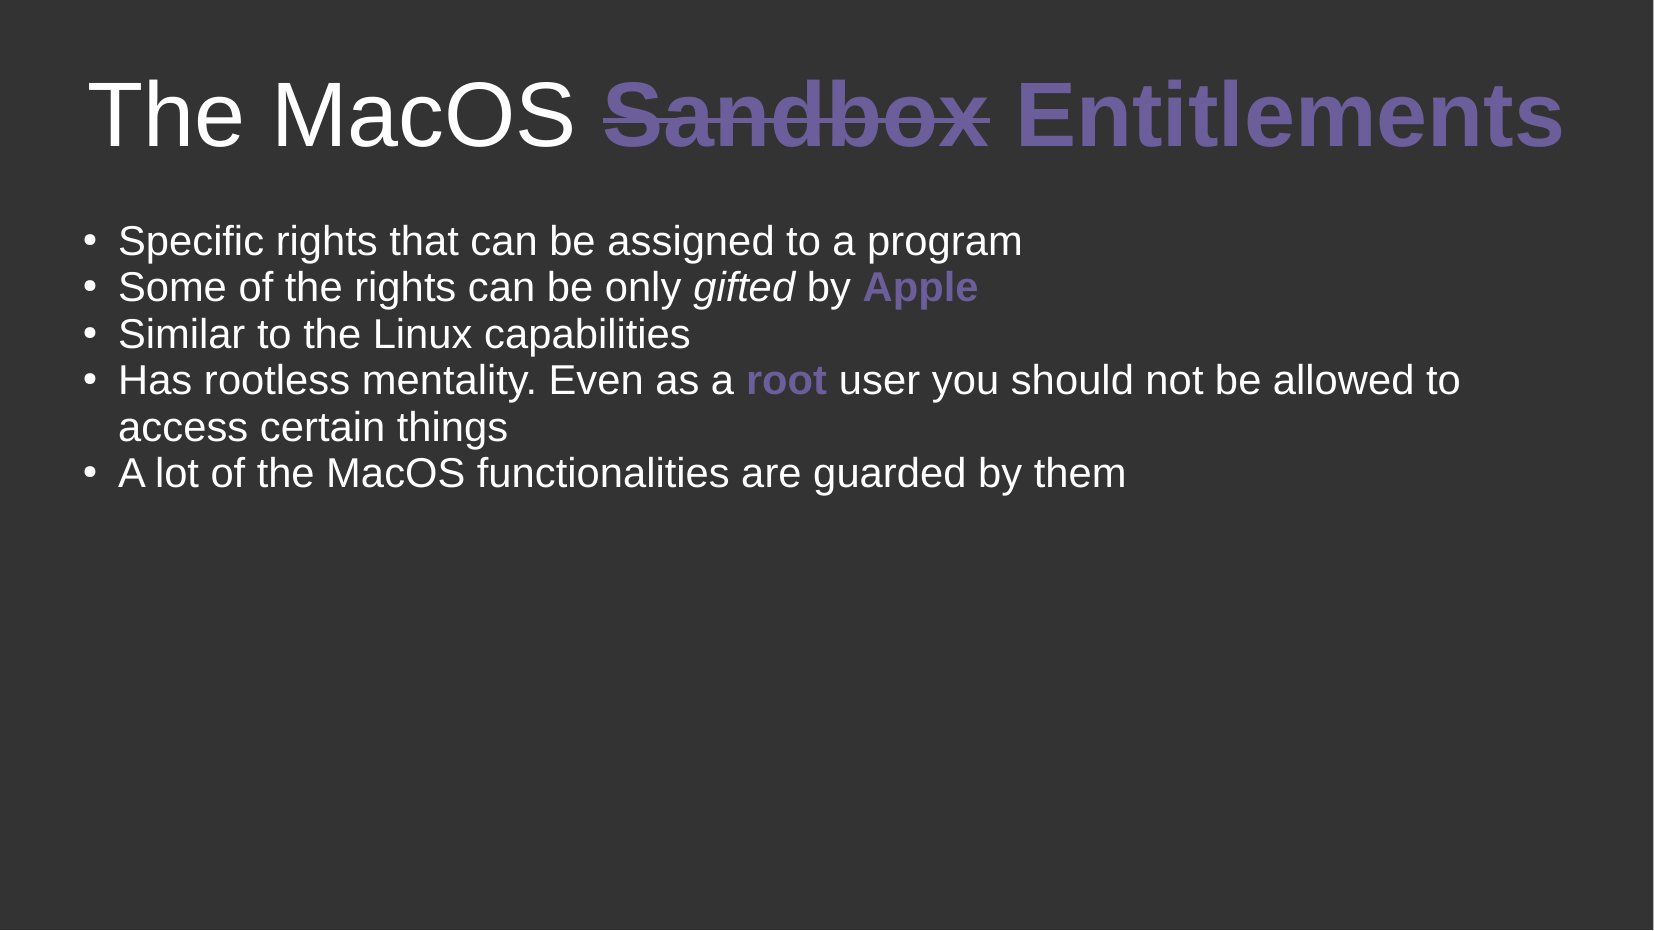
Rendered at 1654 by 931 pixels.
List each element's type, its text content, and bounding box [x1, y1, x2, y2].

subtitle Specific rights that can be assigned to a program Some of the rights can be only gifted by Apple Similar to the Linux capabilities Has rootless mentality. Even as a root user you should not be allowed to access certain things A lot of the MacOS functionalities are guarded by them [82, 217, 1571, 758]
title The MacOS Sandbox Entitlements [82, 37, 1571, 193]
